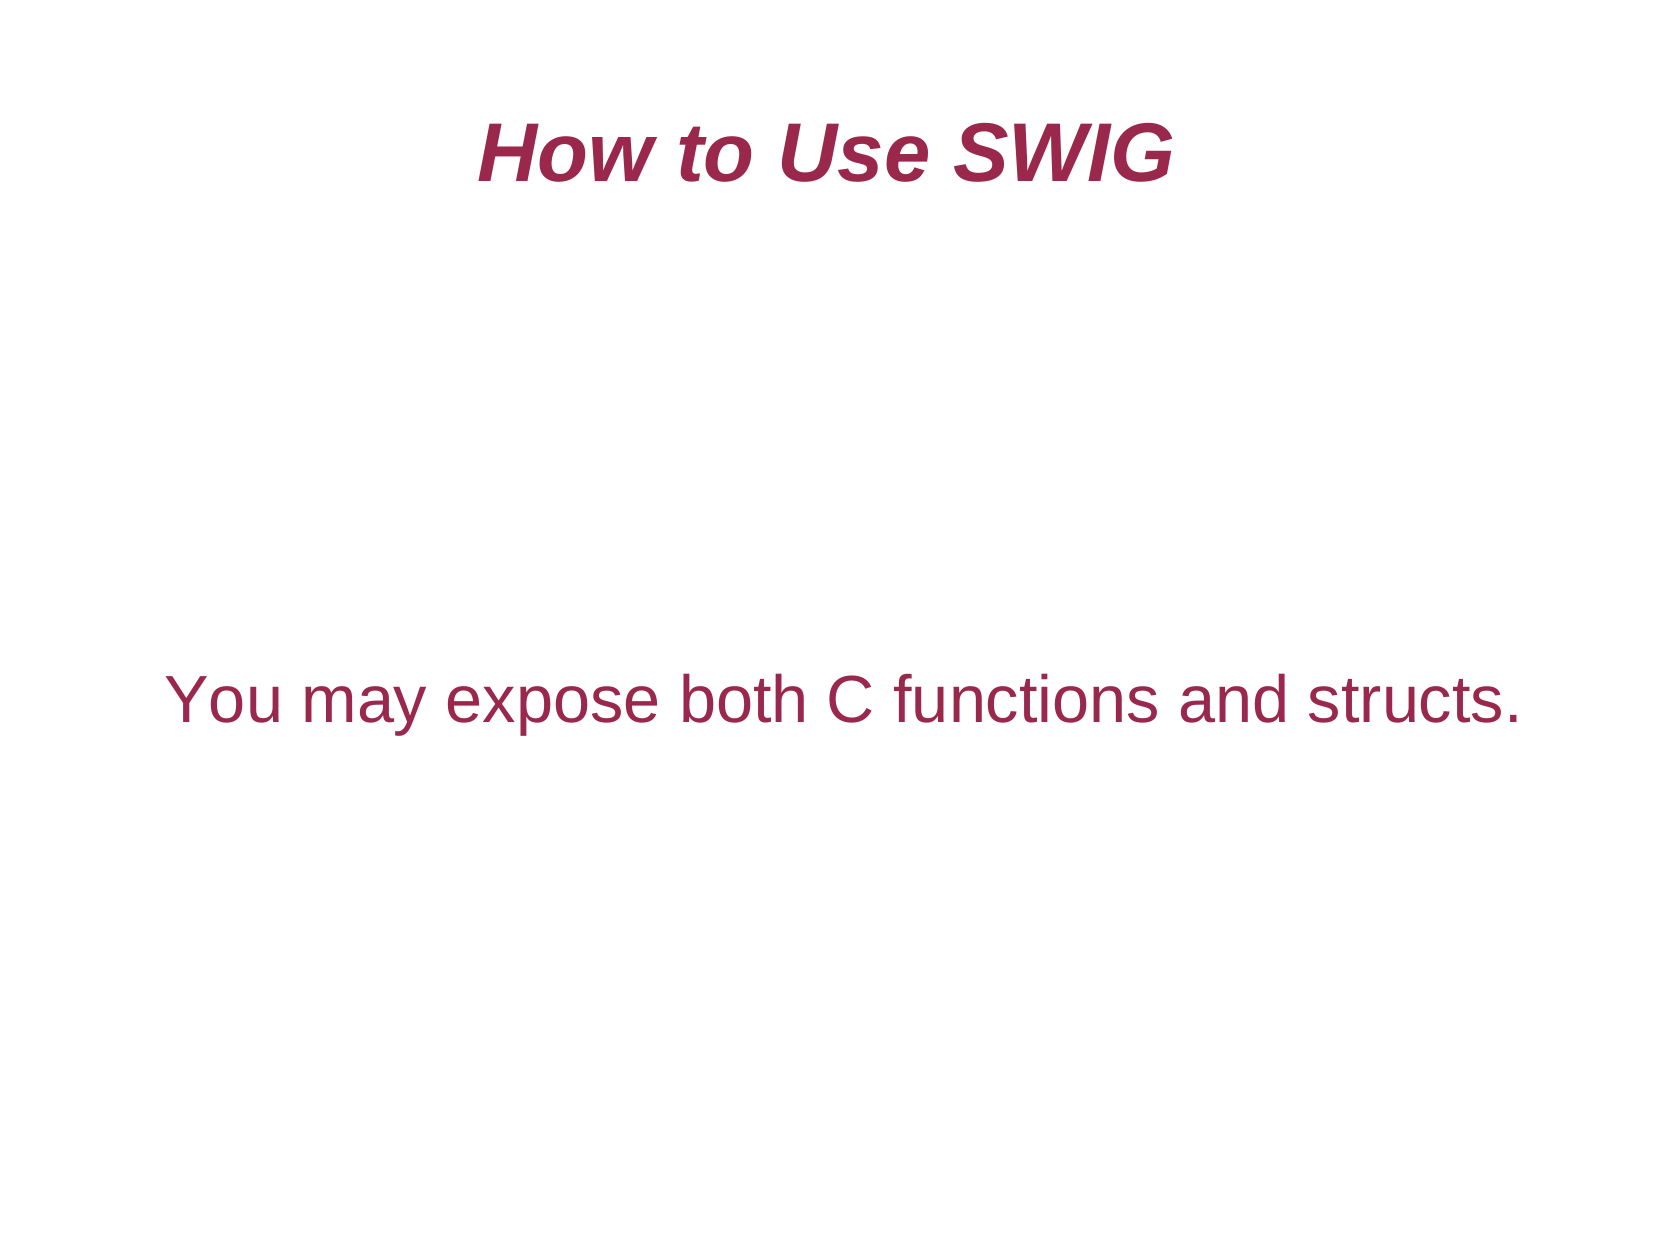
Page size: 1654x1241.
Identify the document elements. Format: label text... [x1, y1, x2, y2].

subtitle You may expose both C functions and structs. [82, 290, 1571, 1109]
title How to Use SWIG [82, 49, 1571, 257]
